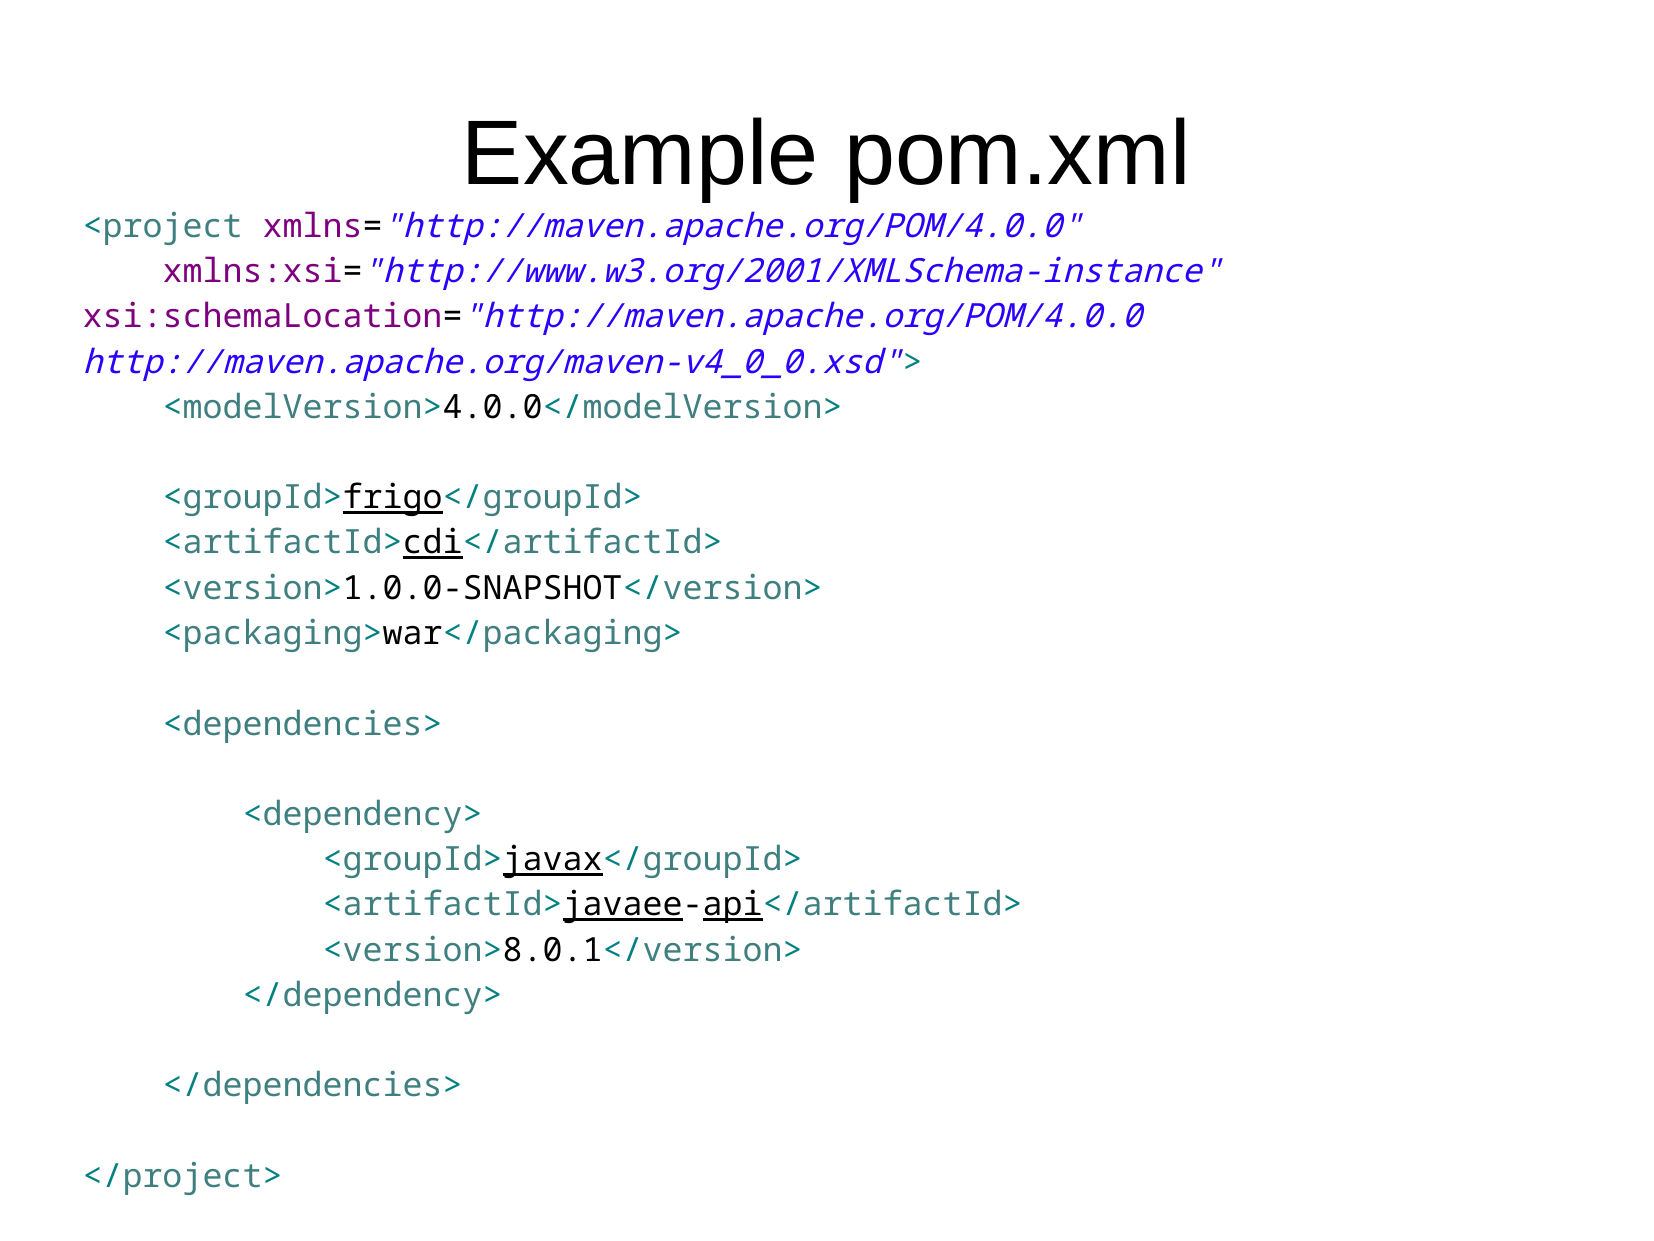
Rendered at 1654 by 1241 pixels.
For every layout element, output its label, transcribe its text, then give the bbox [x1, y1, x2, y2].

title Example pom.xml [82, 49, 1571, 257]
list <project xmlns="http://maven.apache.org/POM/4.0.0" xmlns:xsi="http://www.w3.org/2001/XMLSchema-instance" xsi:schemaLocation="http://maven.apache.org/POM/4.0.0 http://maven.apache.org/maven-v4_0_0.xsd"> <modelVersion>4.0.0</modelVersion> <groupId>frigo</groupId> <artifactId>cdi</artifactId> <version>1.0.0-SNAPSHOT</version> <packaging>war</packaging> <dependencies> <dependency> <groupId>javax</groupId> <artifactId>javaee-api</artifactId> <version>8.0.1</version> </dependency> </dependencies> </project> [82, 273, 1571, 1126]
